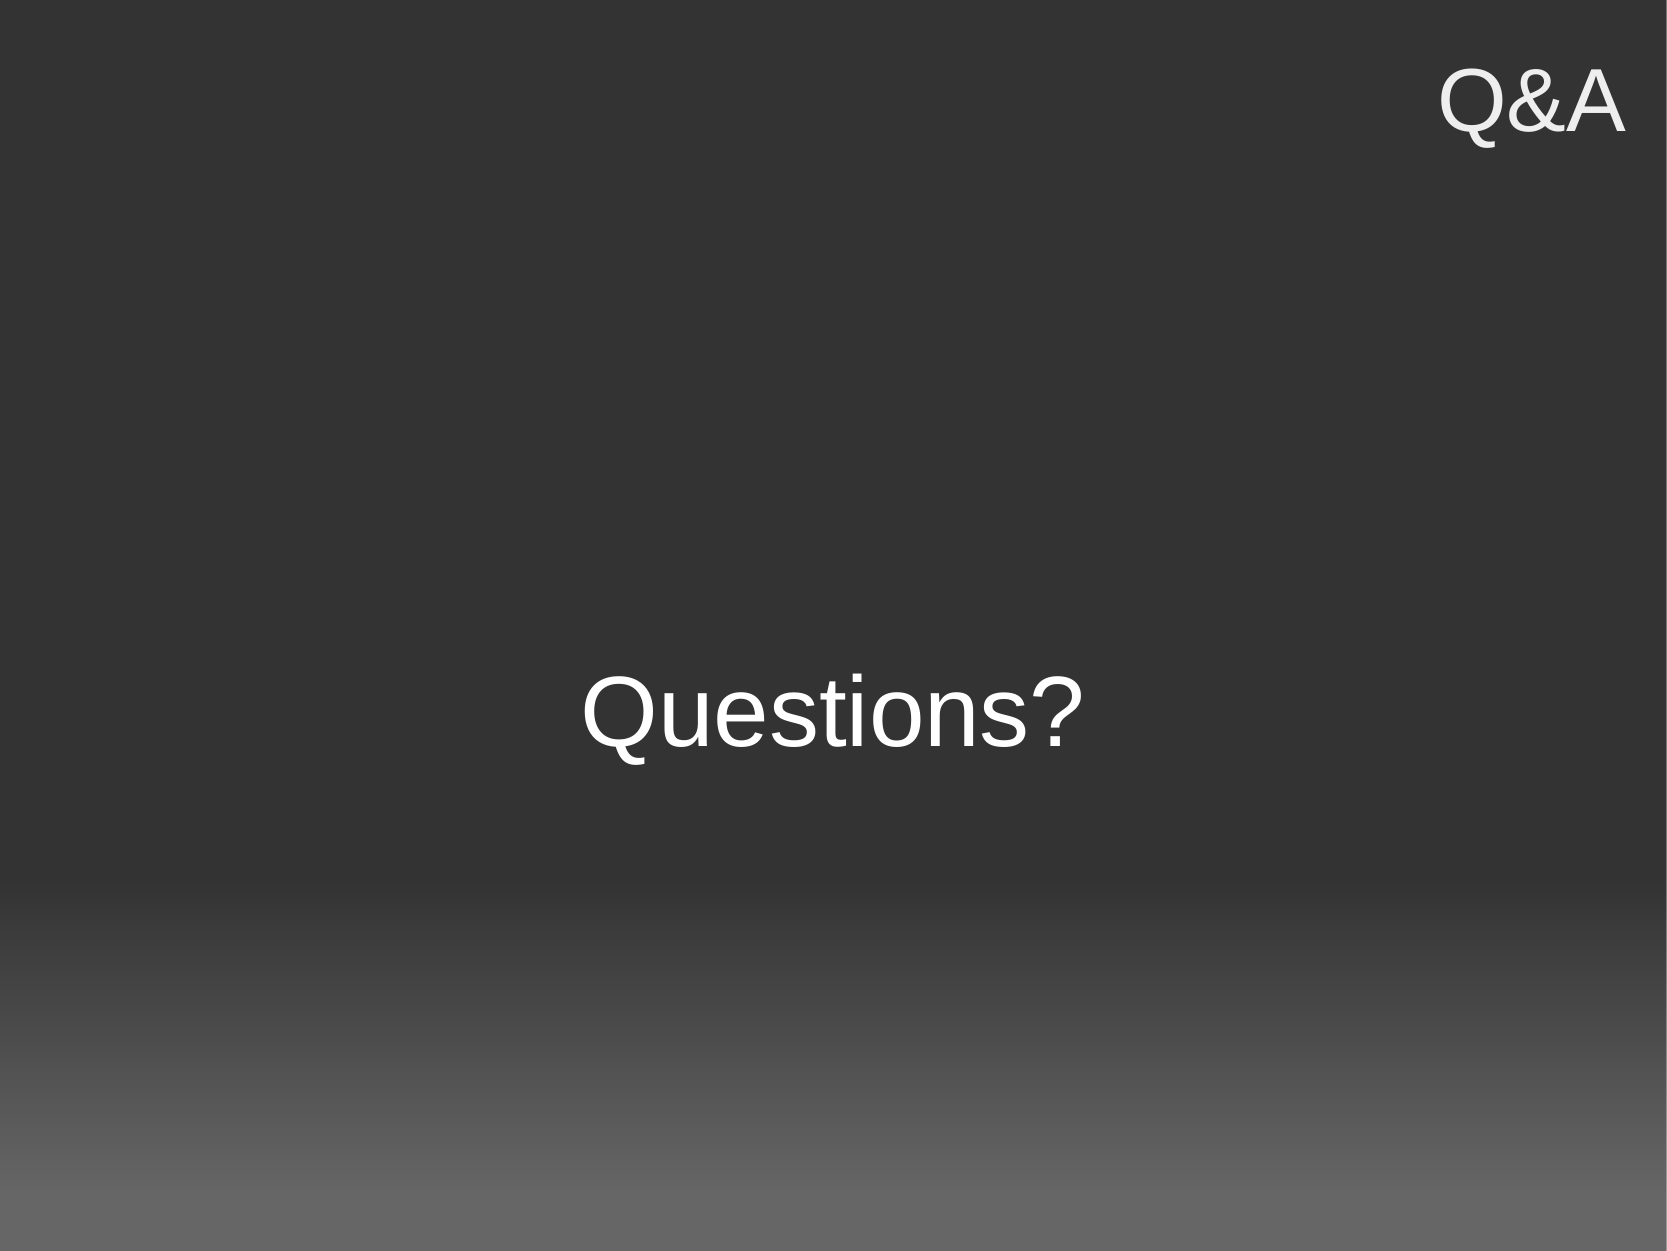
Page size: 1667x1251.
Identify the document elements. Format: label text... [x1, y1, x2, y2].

picture [0, 0, 1667, 1251]
list Questions? [40, 300, 1627, 1201]
title Q&A [40, 50, 1627, 201]
